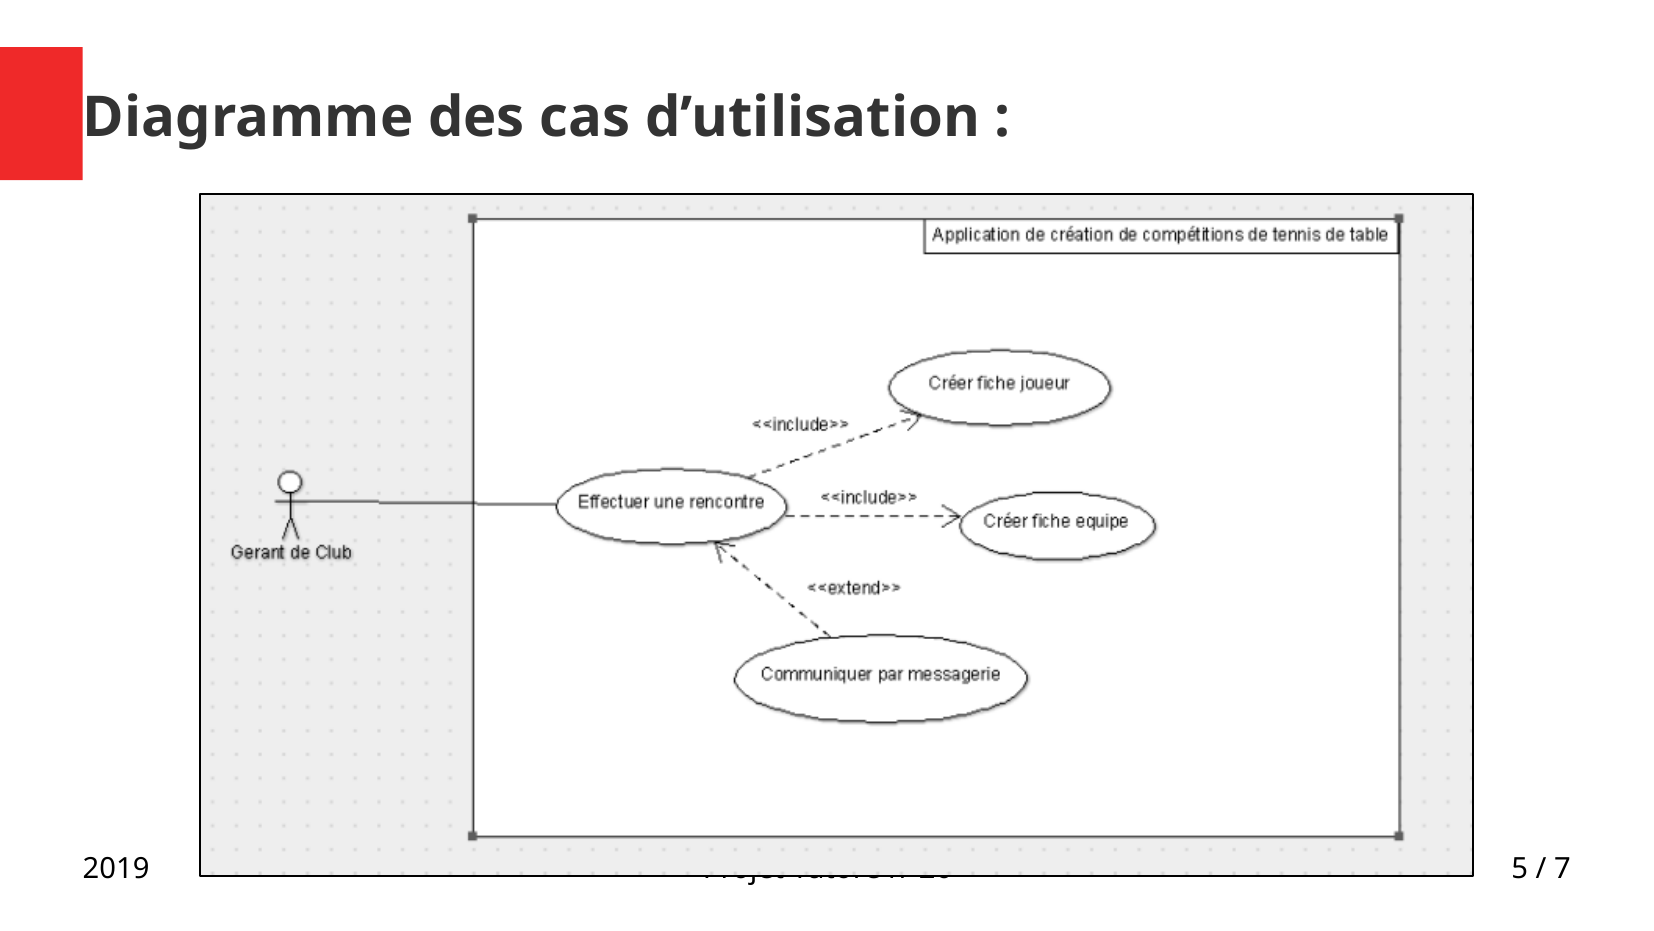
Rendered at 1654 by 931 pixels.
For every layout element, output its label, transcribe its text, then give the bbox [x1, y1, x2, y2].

picture [201, 195, 1472, 875]
title Diagramme des cas d’utilisation : [82, 37, 1571, 193]
